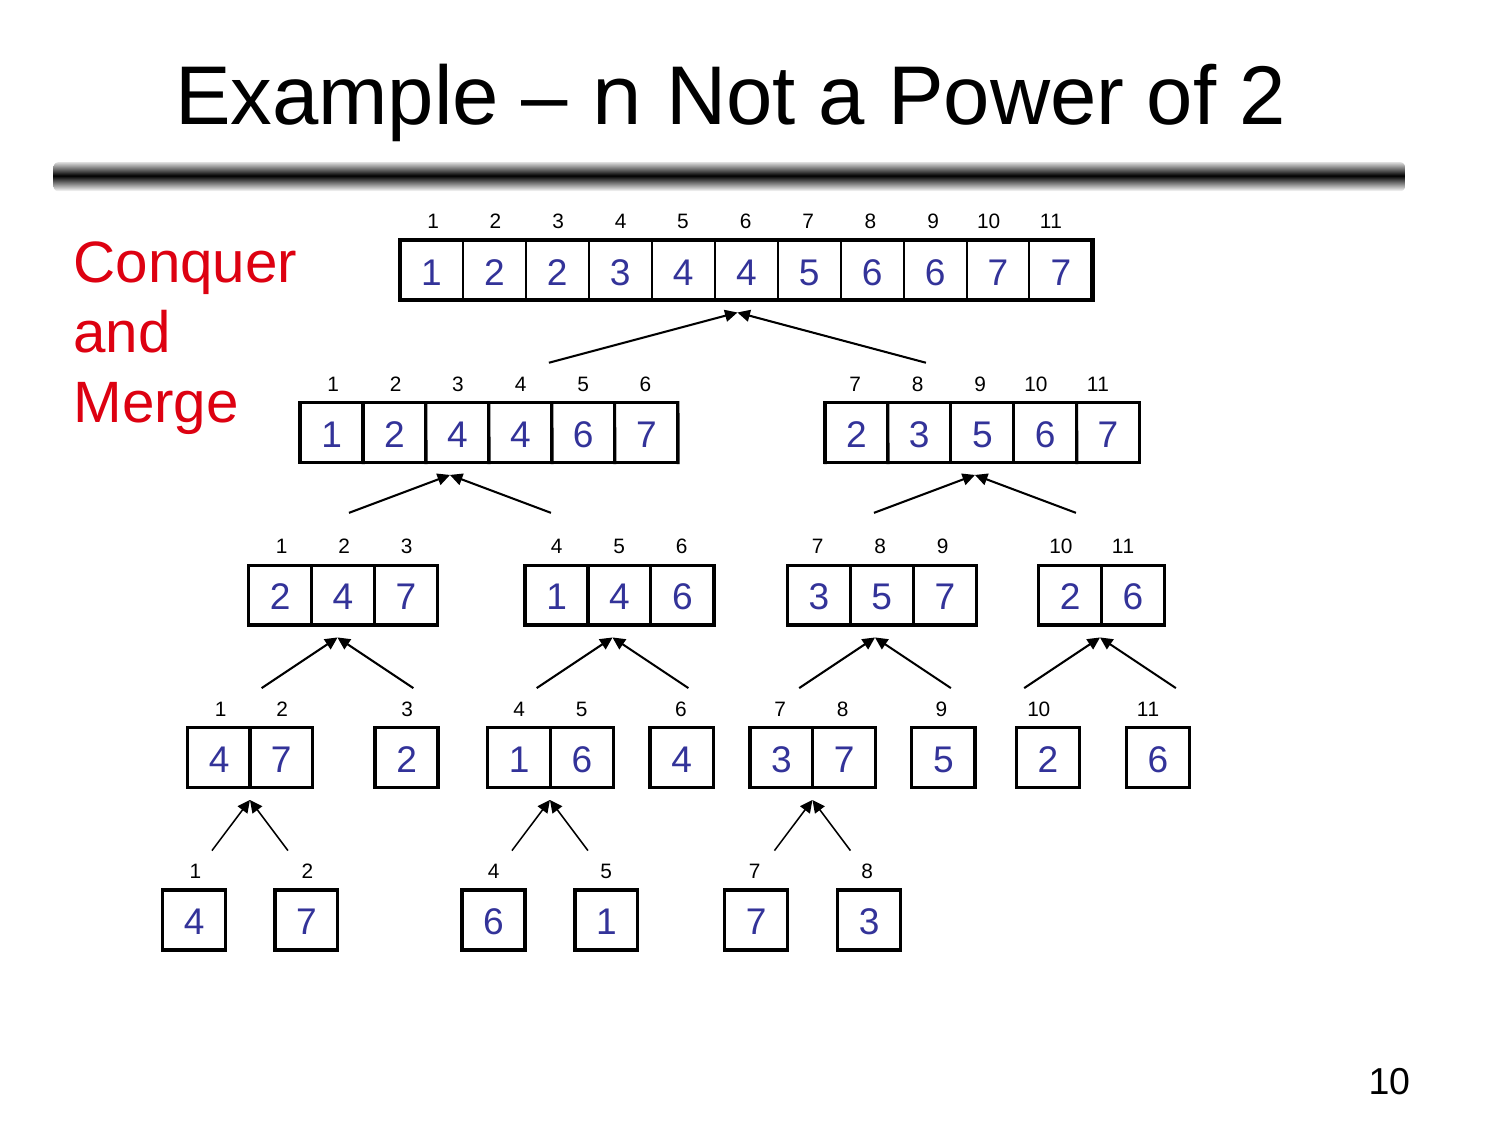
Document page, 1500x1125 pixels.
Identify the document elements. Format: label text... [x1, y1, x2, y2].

text_box 11 [1072, 362, 1135, 403]
text_box 1 [174, 849, 213, 891]
text_box 2 [248, 565, 310, 625]
text_box 6 [660, 687, 698, 728]
text_box 11 [1025, 200, 1088, 241]
text_box 4 [491, 402, 550, 463]
text_box 6 [1128, 727, 1190, 788]
text_box 1 [402, 242, 462, 298]
text_box 7 [834, 362, 873, 403]
text_box 5 [562, 362, 601, 403]
text_box 5 [852, 565, 914, 625]
text_box 2 [323, 525, 362, 566]
text_box 6 [842, 242, 903, 298]
text_box 2 [377, 727, 436, 788]
text_box 4 [162, 890, 224, 950]
text_box 3 [386, 525, 424, 566]
text_box 3 [386, 687, 425, 728]
text_box 7 [914, 565, 977, 625]
text_box 4 [536, 525, 574, 566]
text_box 3 [749, 727, 811, 788]
text_box 3 [537, 200, 576, 241]
text_box 4 [716, 242, 777, 298]
text_box 11 [1097, 525, 1160, 566]
text_box 10 [962, 200, 1025, 241]
text_box 4 [599, 200, 638, 241]
text_box 2 [1018, 727, 1078, 788]
text_box 6 [661, 525, 699, 566]
text_box 6 [905, 242, 966, 298]
text_box 1 [489, 727, 549, 788]
text_box 2 [827, 402, 886, 463]
text_box 7 [1079, 402, 1140, 463]
text_box 2 [1040, 566, 1100, 625]
text_box 3 [787, 565, 849, 625]
text_box 1 [261, 525, 299, 566]
text_box 5 [598, 525, 637, 566]
text_box 8 [822, 687, 860, 728]
text_box 2 [374, 362, 413, 403]
text_box 4 [187, 727, 248, 788]
text_box 2 [527, 242, 588, 298]
text_box 8 [897, 362, 935, 403]
text_box 2 [286, 849, 325, 891]
text_box 9 [912, 200, 951, 241]
text_box 9 [920, 687, 959, 728]
text_box 2 [365, 402, 424, 463]
text_box 8 [859, 525, 898, 566]
text_box 5 [911, 727, 975, 788]
text_box 1 [299, 402, 361, 463]
text_box 4 [313, 565, 373, 625]
text_box 1 [412, 200, 451, 241]
text_box 9 [959, 362, 998, 403]
text_box 7 [968, 242, 1028, 298]
text_box 1 [199, 687, 238, 728]
text_box 9 [922, 525, 960, 566]
text_box 6 [1103, 565, 1165, 625]
text_box 8 [849, 200, 888, 241]
text_box 4 [473, 849, 511, 891]
text_box 4 [428, 402, 487, 463]
title Example – n Not a Power of 2 [55, 16, 1406, 166]
text_box 3 [839, 890, 899, 950]
text_box 5 [561, 687, 599, 728]
text_box 1 [527, 565, 586, 625]
text_box 7 [759, 687, 798, 728]
text_box 6 [552, 727, 612, 788]
text_box 4 [590, 565, 649, 625]
text_box 2 [261, 687, 300, 728]
text_box 8 [846, 849, 885, 891]
text_box 3 [437, 362, 475, 403]
text_box 2 [474, 200, 513, 241]
text_box 2 [464, 242, 525, 298]
text_box 5 [662, 200, 700, 241]
text_box 1 [577, 890, 636, 950]
text_box 3 [890, 402, 951, 463]
text_box 3 [590, 242, 651, 298]
text_box 5 [585, 849, 624, 891]
text_box 4 [653, 242, 714, 298]
text_box 4 [499, 362, 538, 403]
text_box 7 [814, 727, 874, 788]
text_box 7 [251, 727, 311, 788]
text_box 7 [787, 200, 826, 241]
text_box 4 [652, 727, 712, 788]
text_box 6 [652, 565, 712, 625]
text_box 7 [1030, 242, 1090, 298]
text_box 5 [779, 242, 840, 298]
text_box 7 [376, 565, 436, 625]
text_box 7 [277, 890, 336, 950]
text_box 6 [624, 362, 663, 403]
text_box 6 [554, 402, 613, 463]
text_box 5 [951, 402, 1014, 463]
text_box 7 [617, 402, 676, 463]
text_box 6 [1014, 403, 1075, 463]
text_box 10 [1012, 687, 1076, 728]
text_box 7 [724, 890, 786, 950]
text_box 11 [1122, 687, 1185, 728]
text_box 7 [734, 849, 772, 891]
text_box 6 [724, 200, 763, 241]
text_box 4 [498, 687, 537, 728]
text_box 6 [464, 890, 523, 950]
text_box Conquer and Merge [58, 216, 313, 443]
text_box 1 [313, 362, 351, 403]
text_box 10 [1009, 362, 1072, 403]
text_box 7 [797, 525, 835, 566]
text_box 10 [1034, 525, 1097, 566]
